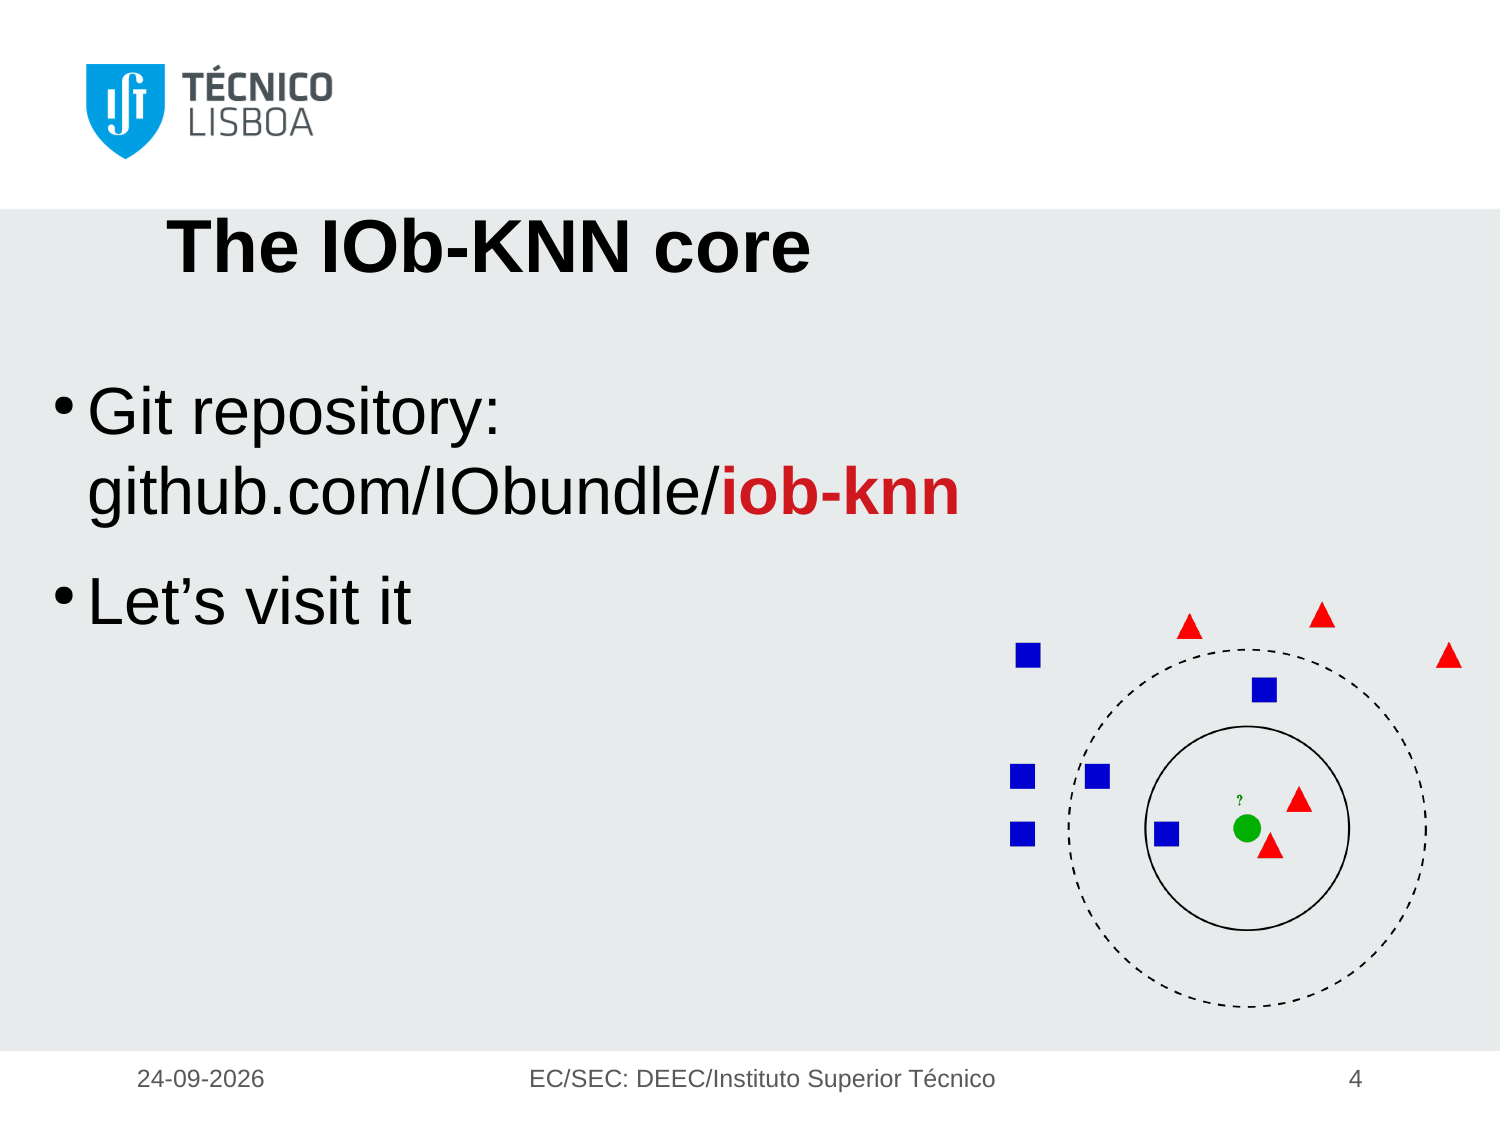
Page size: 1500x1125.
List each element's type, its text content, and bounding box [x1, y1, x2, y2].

footer EC/SEC: DEEC/Instituto Superior Técnico [512, 1052, 1021, 1103]
picture [0, 0, 1500, 1125]
slide_number <number> [1077, 1052, 1378, 1103]
slide_number 27-10-2020 [121, 1052, 425, 1103]
list Git repository: github.com/IObundle/iob-knn Let’s visit it [52, 367, 998, 1030]
title The IOb-KNN core [151, 171, 1408, 314]
